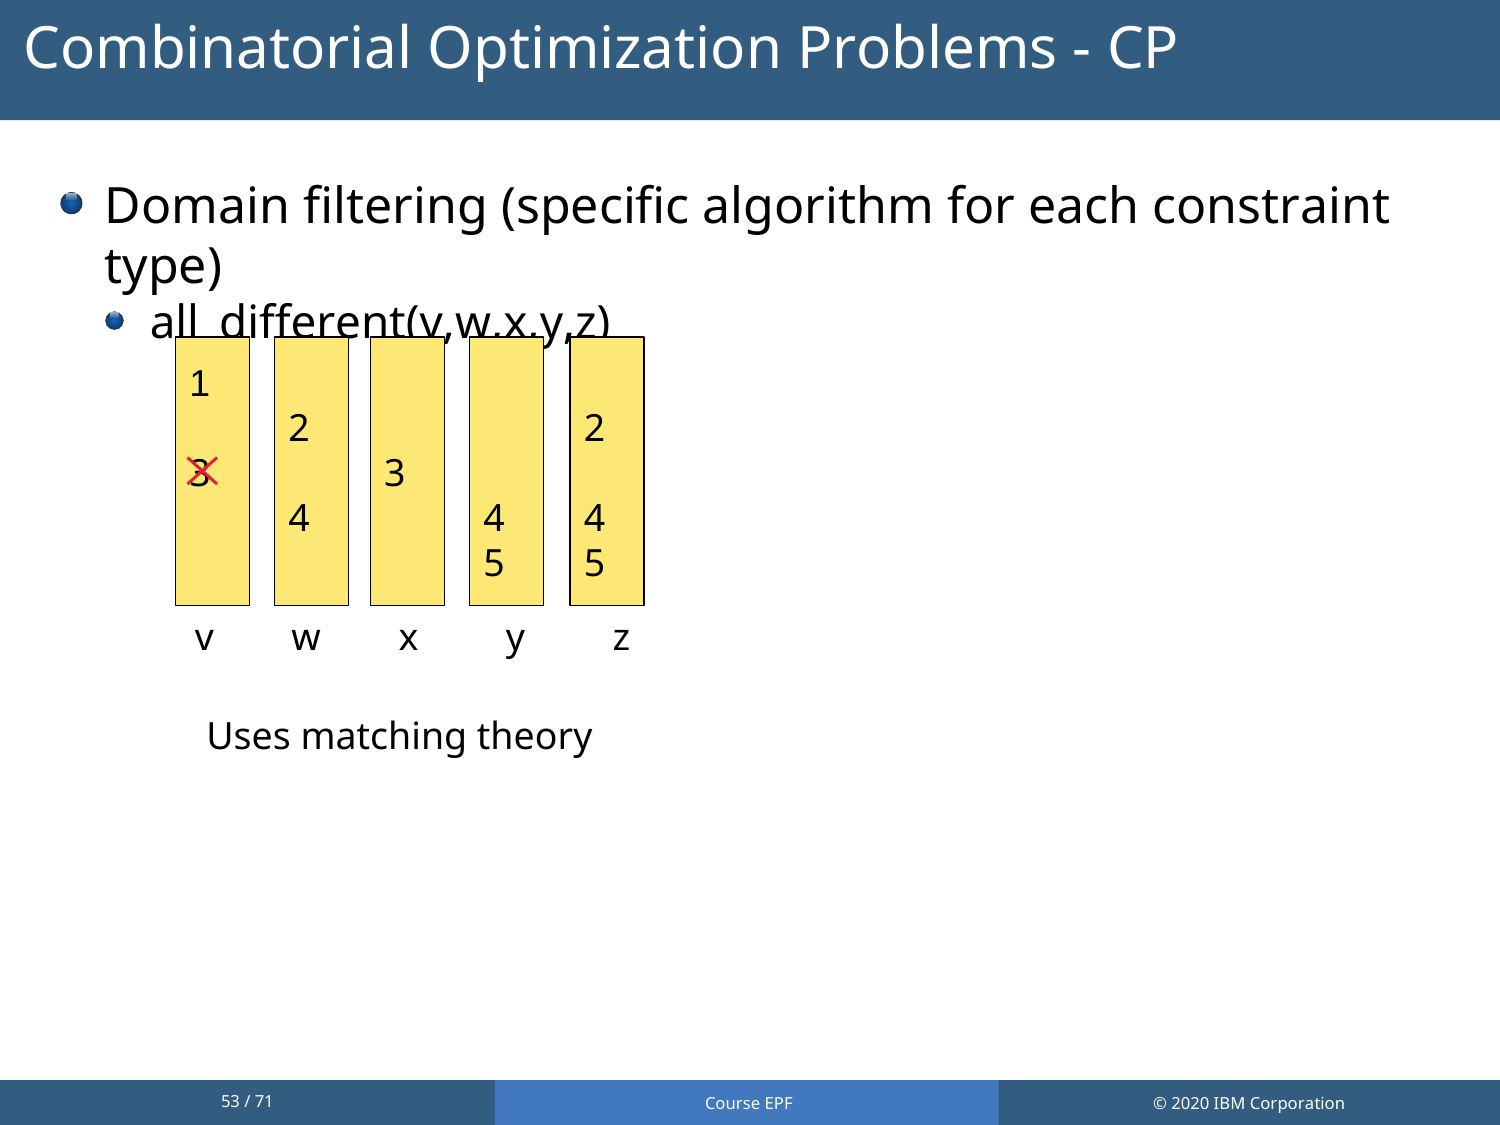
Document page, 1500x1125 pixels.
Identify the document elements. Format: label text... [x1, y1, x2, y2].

text_box 3 [370, 337, 445, 606]
text_box 2 4 [274, 337, 349, 605]
text_box 4 5 [469, 337, 544, 606]
text_box v w x y z [180, 605, 632, 666]
text_box 1 3 [175, 337, 250, 606]
text_box Uses matching theory [191, 705, 593, 765]
title Combinatorial Optimization Problems - CP [0, 0, 1500, 121]
text_box 2 4 5 [570, 337, 644, 606]
list Domain filtering (specific algorithm for each constraint type) all_different(v,w,x,y,z) [45, 165, 1486, 1051]
